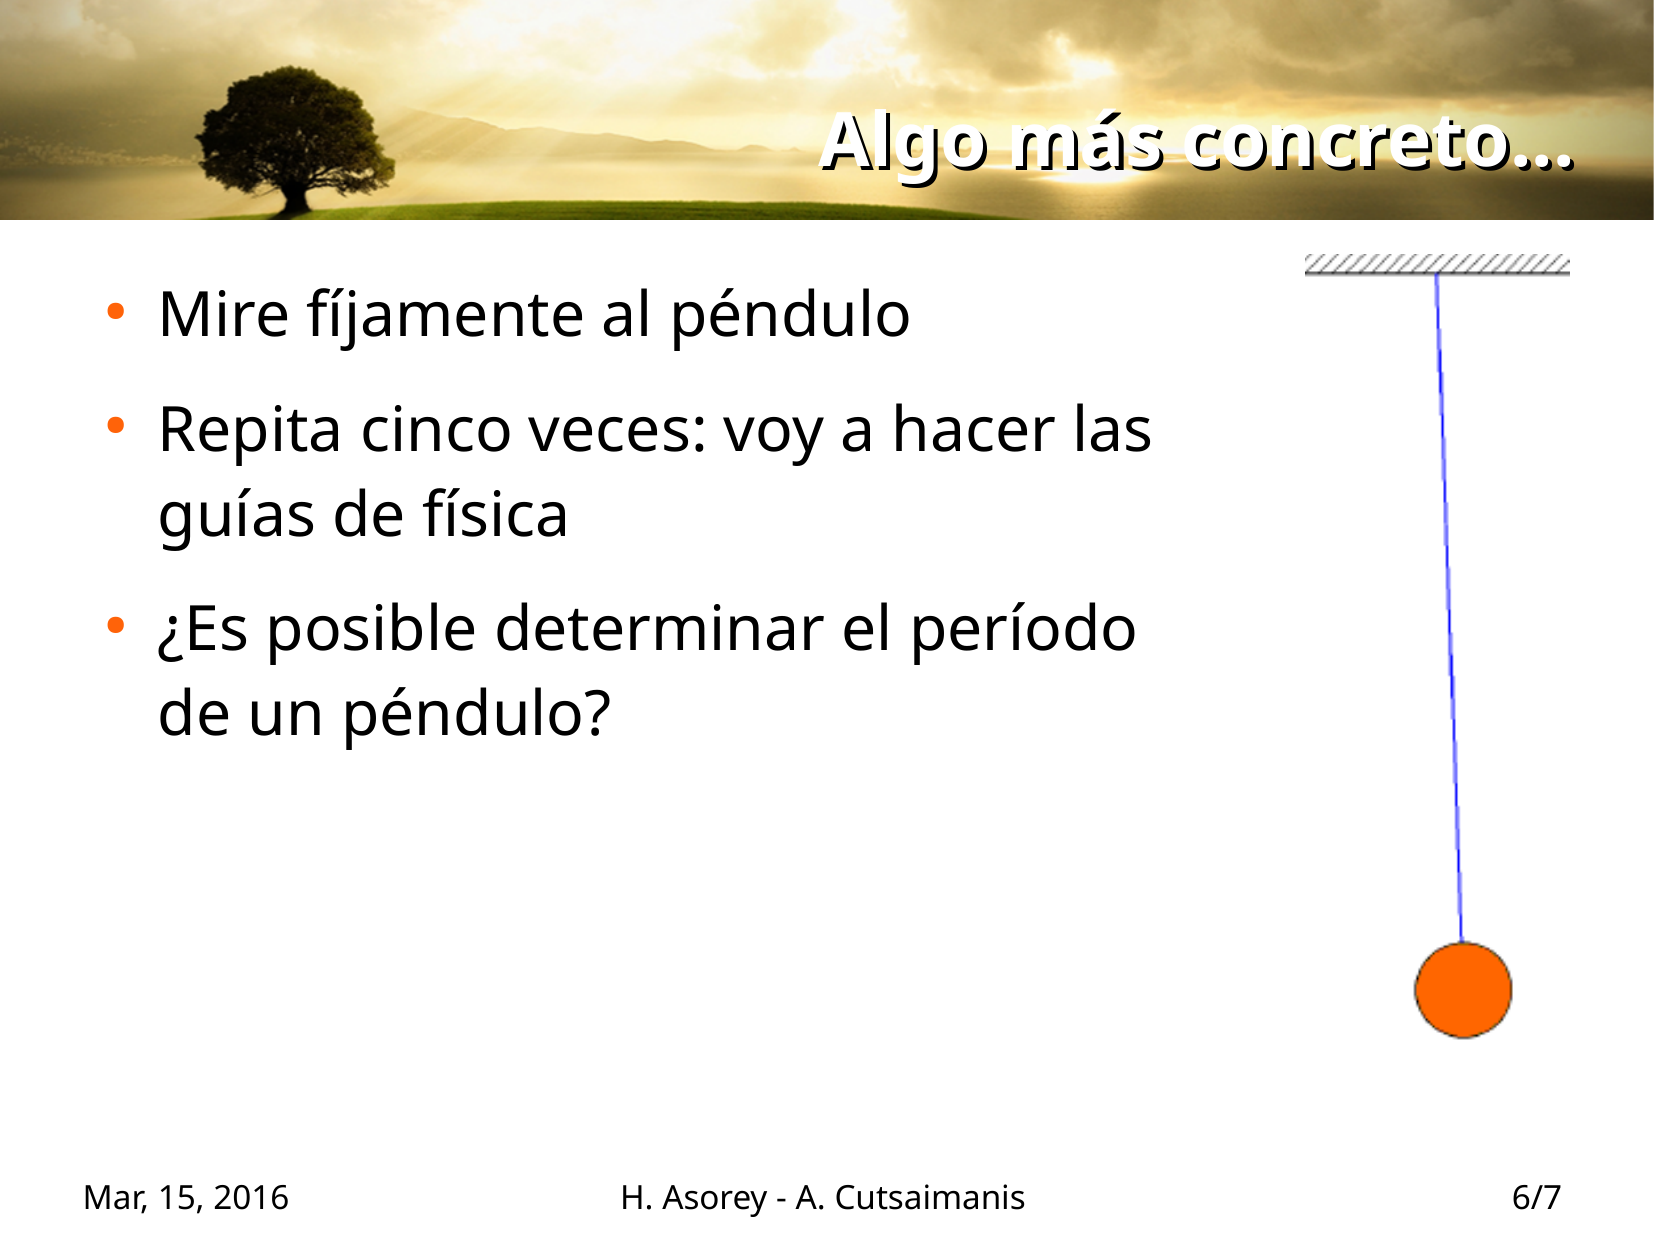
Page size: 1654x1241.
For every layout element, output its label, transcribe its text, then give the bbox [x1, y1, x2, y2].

picture [1305, 254, 1570, 1074]
title Algo más concreto... [86, 49, 1576, 226]
picture [0, 0, 1654, 220]
list Mire fíjamente al péndulo Repita cinco veces: voy a hacer las guías de física ¿Es posible determinar el período de un péndulo? [86, 270, 1201, 1141]
